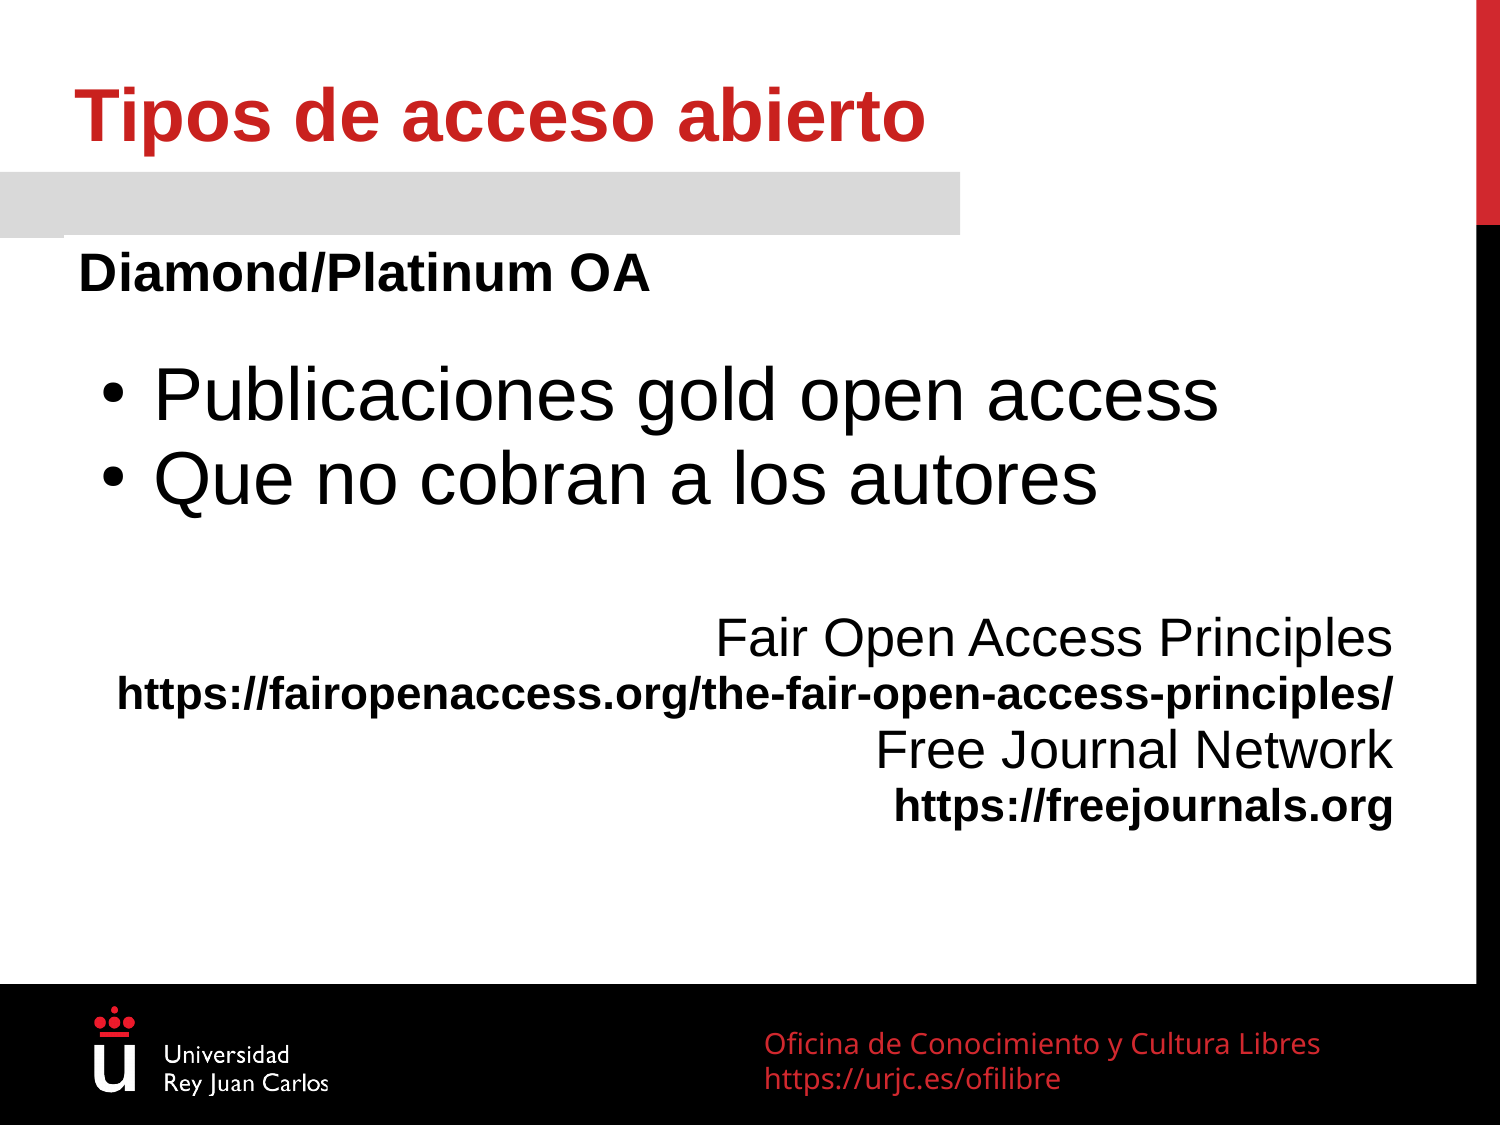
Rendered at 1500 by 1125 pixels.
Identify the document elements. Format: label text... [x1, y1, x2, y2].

picture [94, 1006, 328, 1096]
title [75, 24, 1026, 235]
text_box Tipos de acceso abierto [60, 66, 991, 235]
text_box Fair Open Access Principles https://fairopenaccess.org/the-fair-open-access-principles/ Free Journal Network https://freejournals.org [75, 600, 1410, 890]
text_box Diamond/Platinum OA [64, 235, 1070, 311]
text_box [0, 984, 1500, 1125]
text_box Oficina de Conocimiento y Cultura Libres https://urjc.es/ofilibre [748, 1017, 1500, 1125]
text_box Publicaciones gold open access Que no cobran a los autores [67, 345, 1471, 528]
text_box [0, 171, 961, 238]
